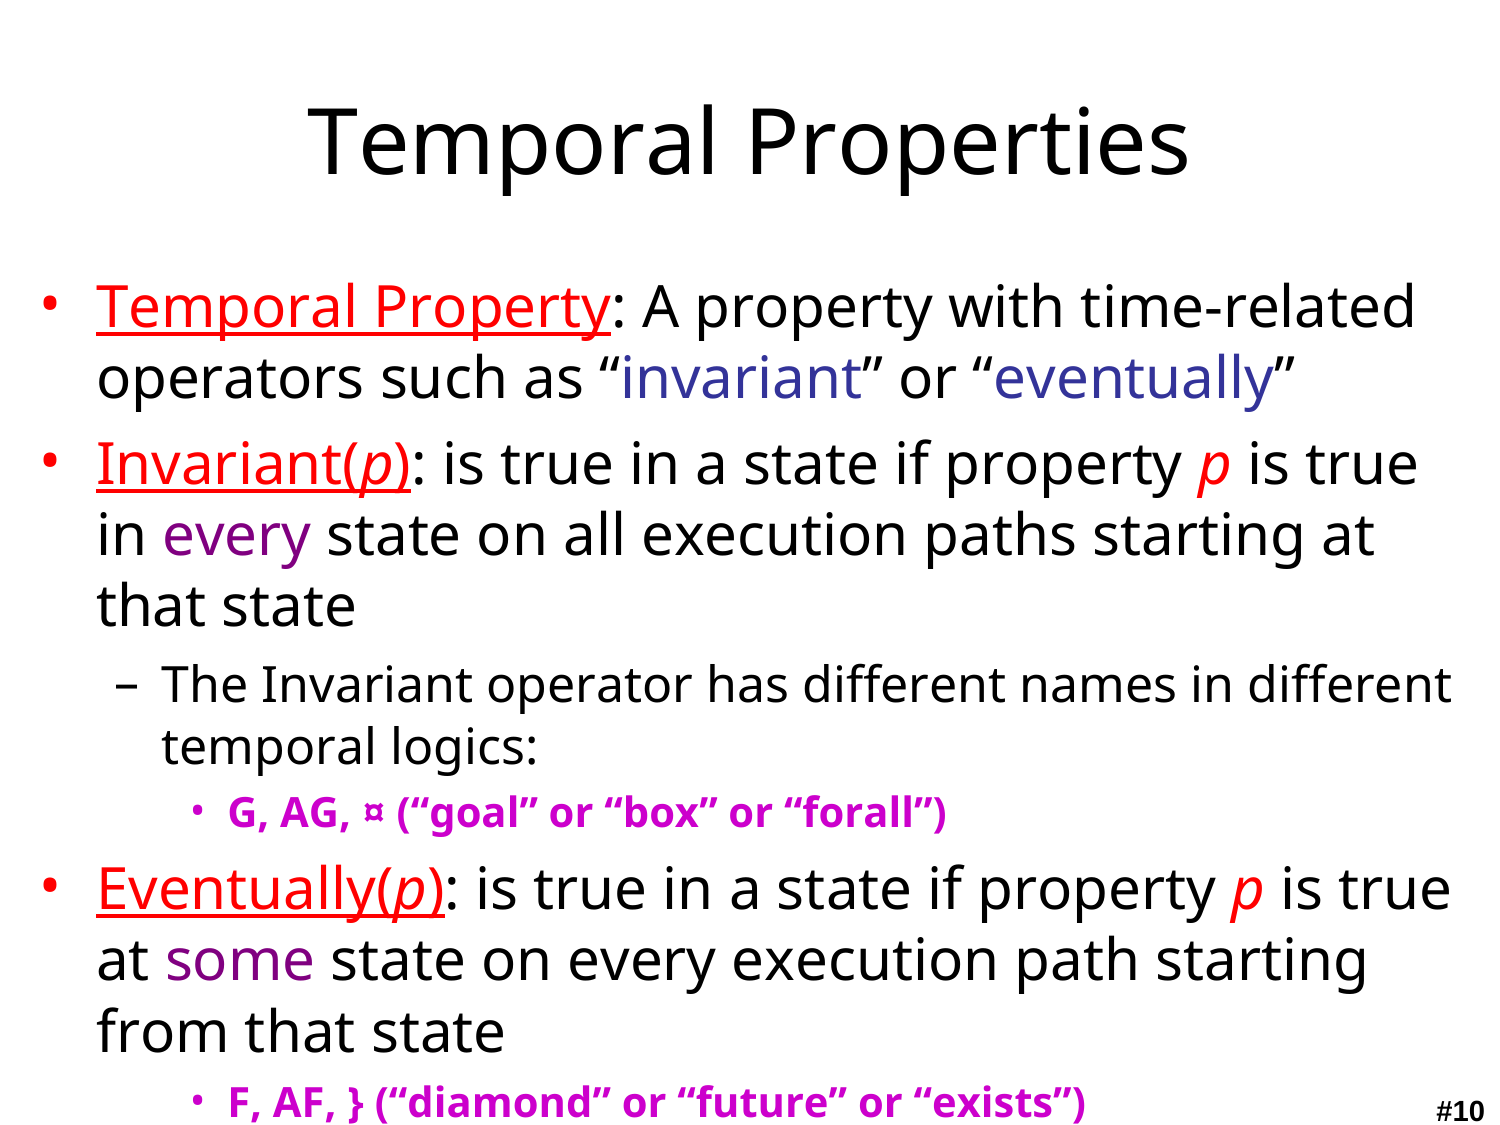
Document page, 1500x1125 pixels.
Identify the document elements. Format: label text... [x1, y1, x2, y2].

title Temporal Properties [24, 45, 1476, 233]
list Temporal Property: A property with time-related operators such as “invariant” or “eventually” Invariant(p): is true in a state if property p is true in every state on all execution paths starting at that state The Invariant operator has different names in different temporal logics: G, AG, ¤ (“goal” or “box” or “forall”) Eventually(p): is true in a state if property p is true at some state on every execution path starting from that state F, AF, } (“diamond” or “future” or “exists”) [24, 262, 1476, 1101]
